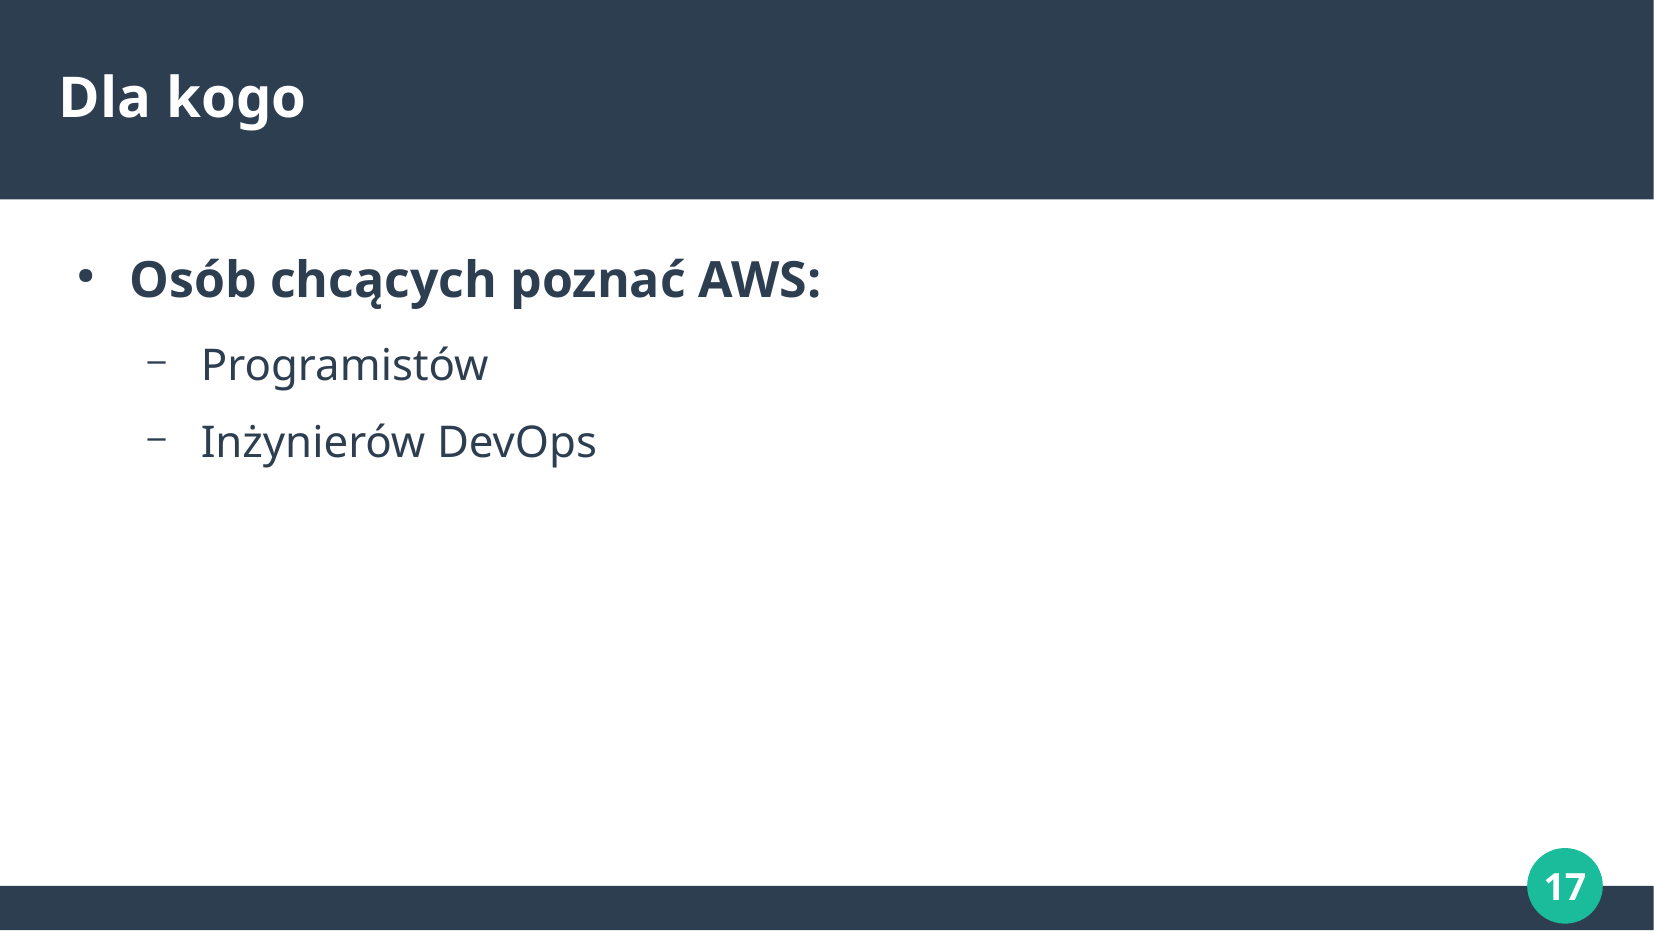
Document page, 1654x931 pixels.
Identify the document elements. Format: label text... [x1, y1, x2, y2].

title Dla kogo [59, 37, 1595, 156]
list Osób chcących poznać AWS: Programistów Inżynierów DevOps [59, 243, 1501, 864]
